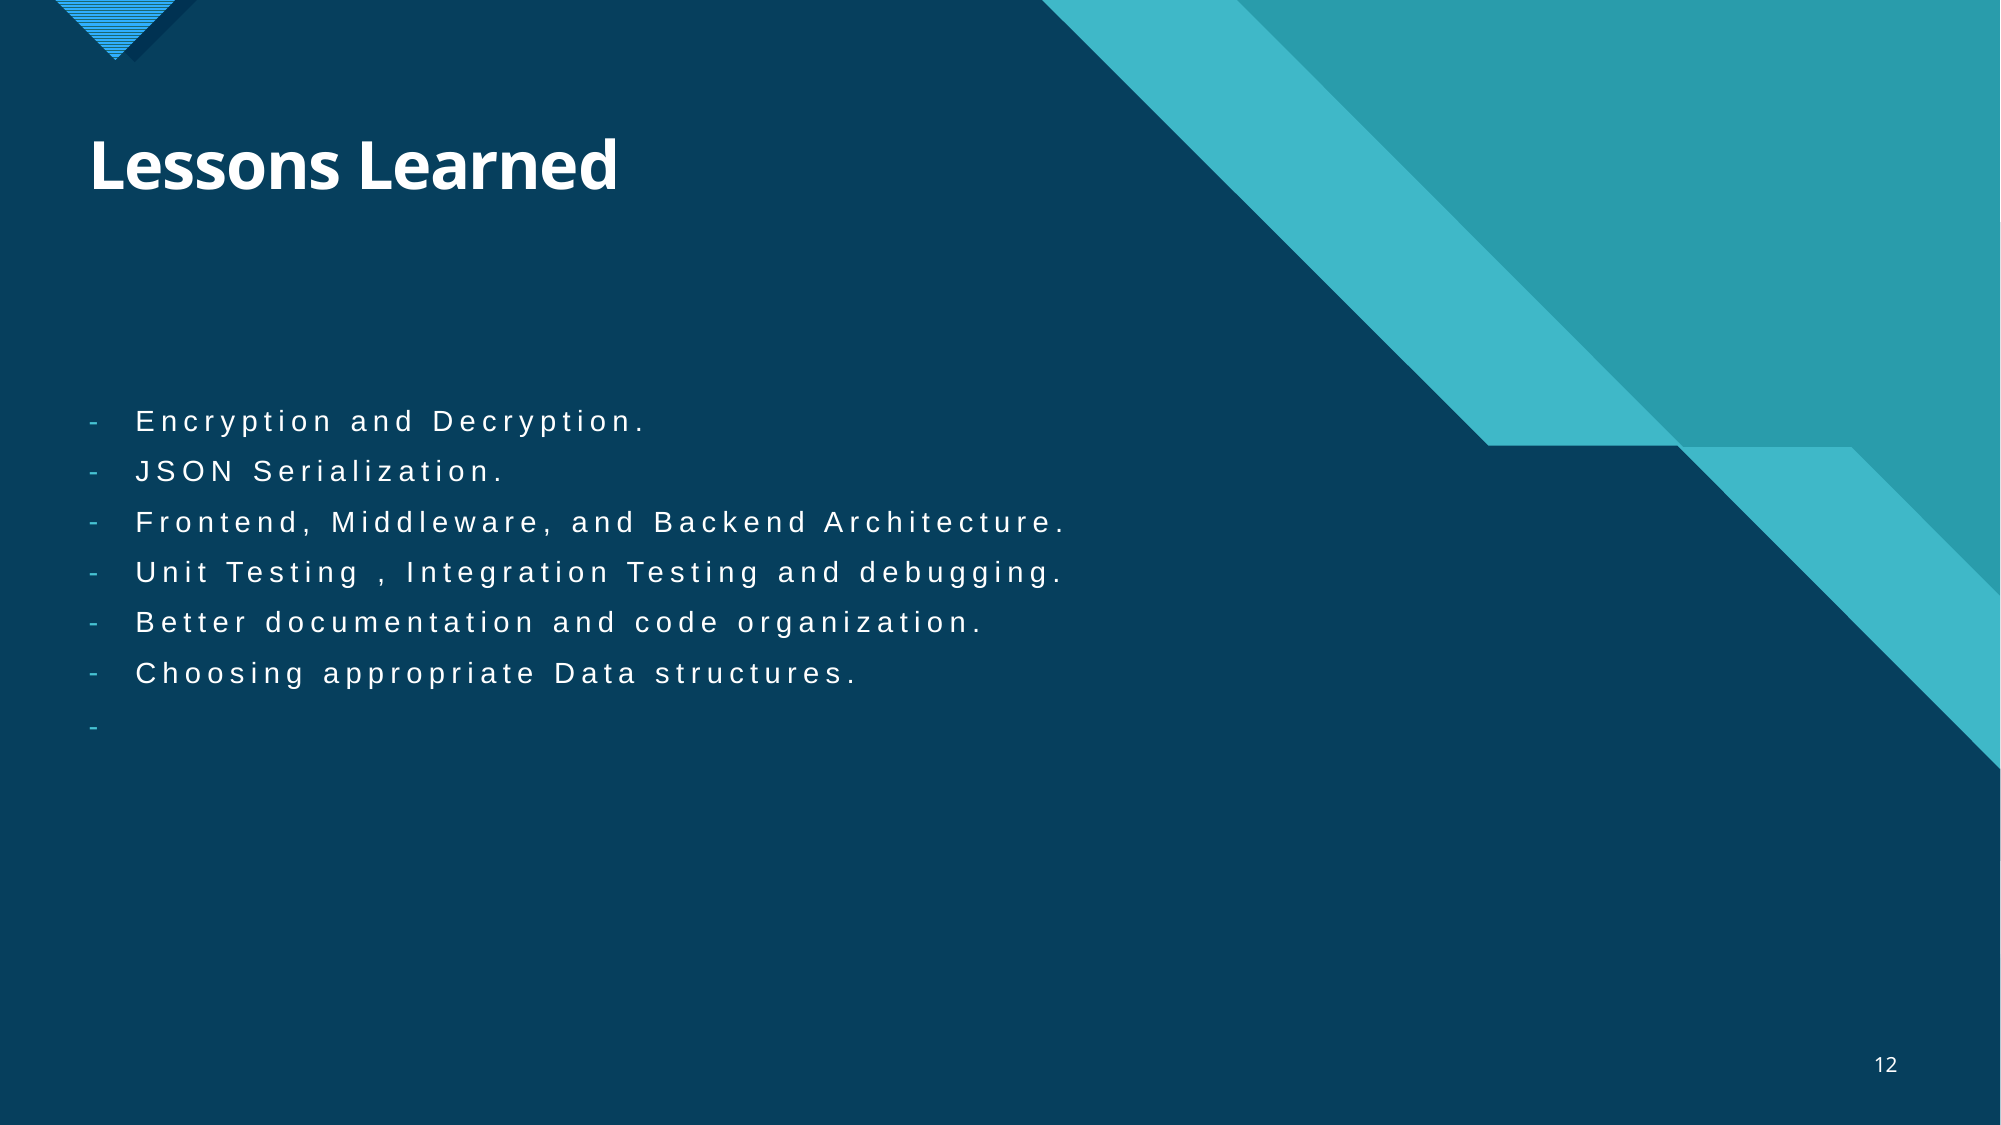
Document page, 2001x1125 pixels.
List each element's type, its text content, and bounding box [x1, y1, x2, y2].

text_box Encryption and Decryption. JSON Serialization. Frontend, Middleware, and Backend Architecture. Unit Testing , Integration Testing and debugging. Better documentation and code organization. Choosing appropriate Data structures. [88, 354, 1831, 827]
text_box Lessons Learned [88, 118, 1034, 196]
text_box [147, 265, 1861, 323]
